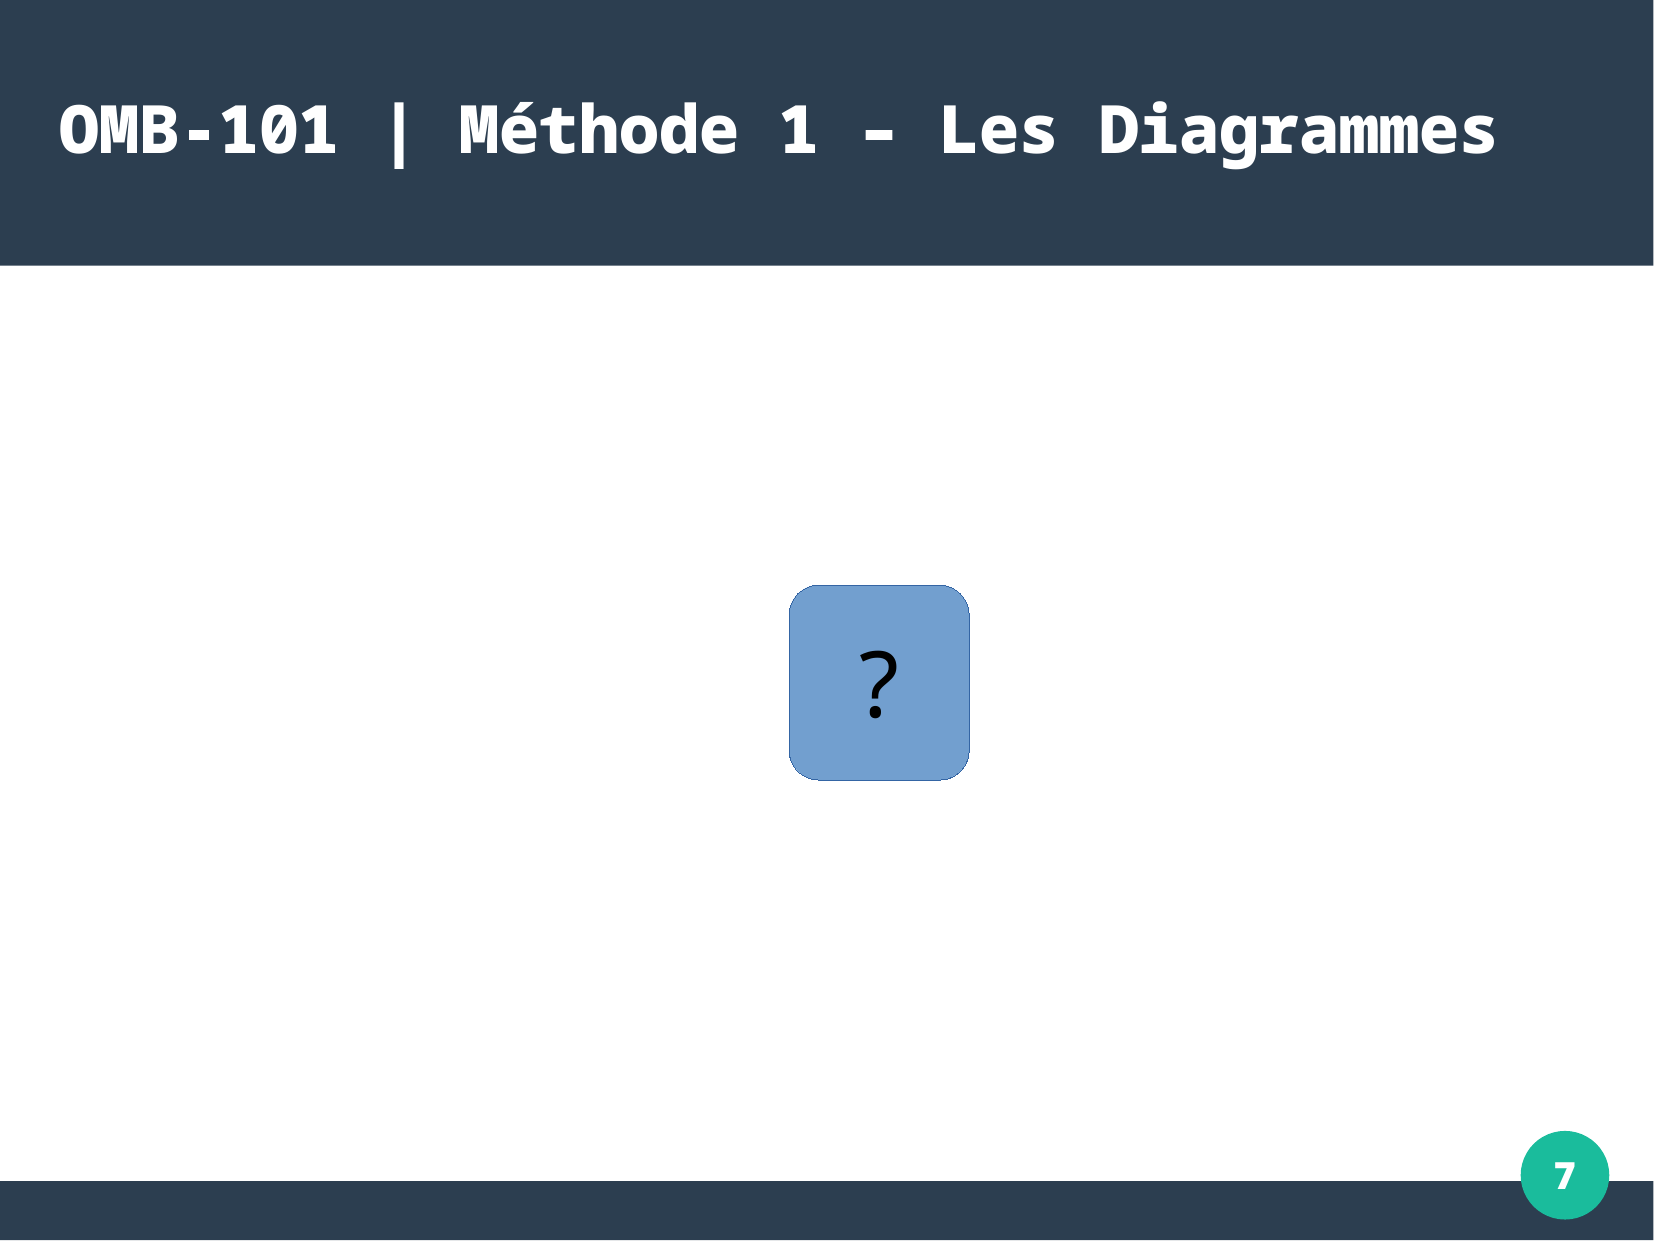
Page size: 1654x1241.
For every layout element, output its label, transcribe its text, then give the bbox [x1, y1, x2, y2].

text_box ? [789, 585, 970, 781]
title OMB-101 | Méthode 1 – Les Diagrammes [59, 49, 1516, 207]
